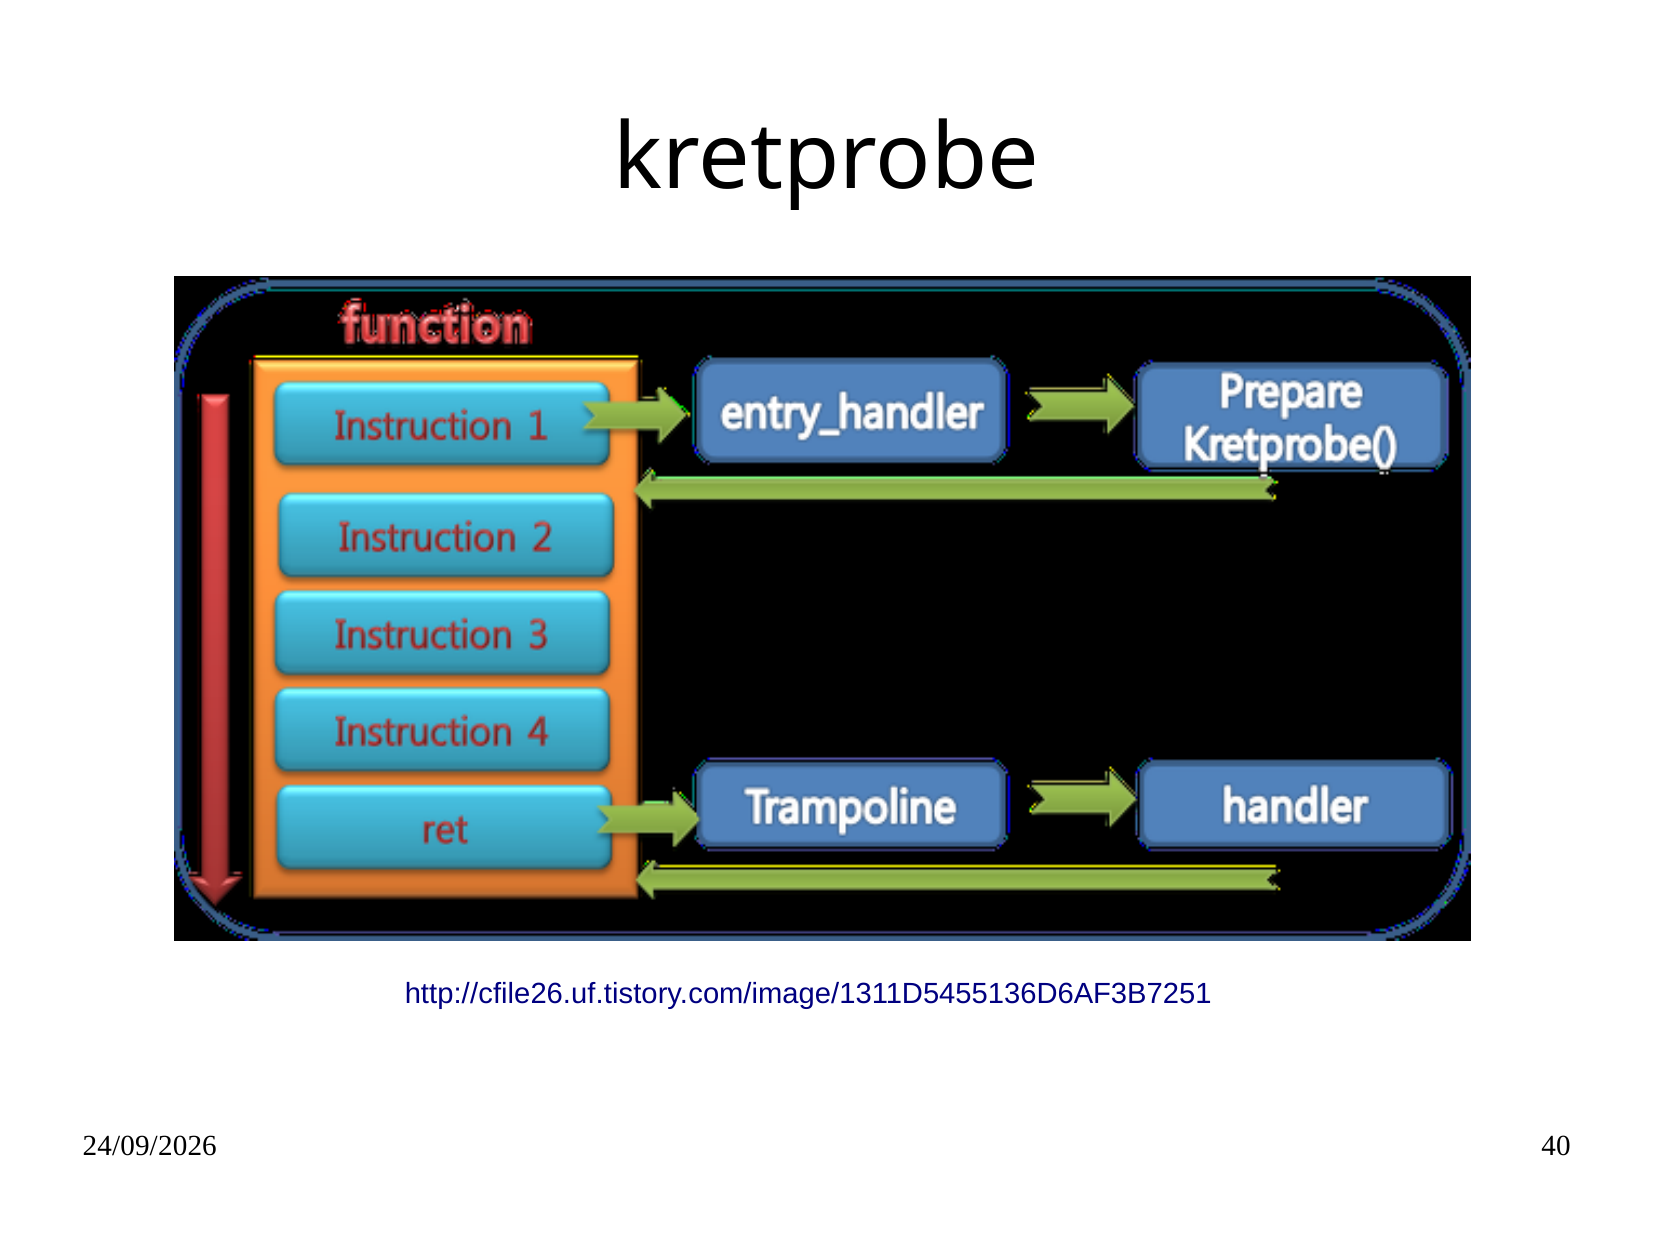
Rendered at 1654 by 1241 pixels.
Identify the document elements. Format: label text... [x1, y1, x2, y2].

text_box http://cfile26.uf.tistory.com/image/1311D5455136D6AF3B7251 [390, 969, 1276, 1051]
title kretprobe [82, 49, 1571, 257]
picture [174, 276, 1471, 941]
